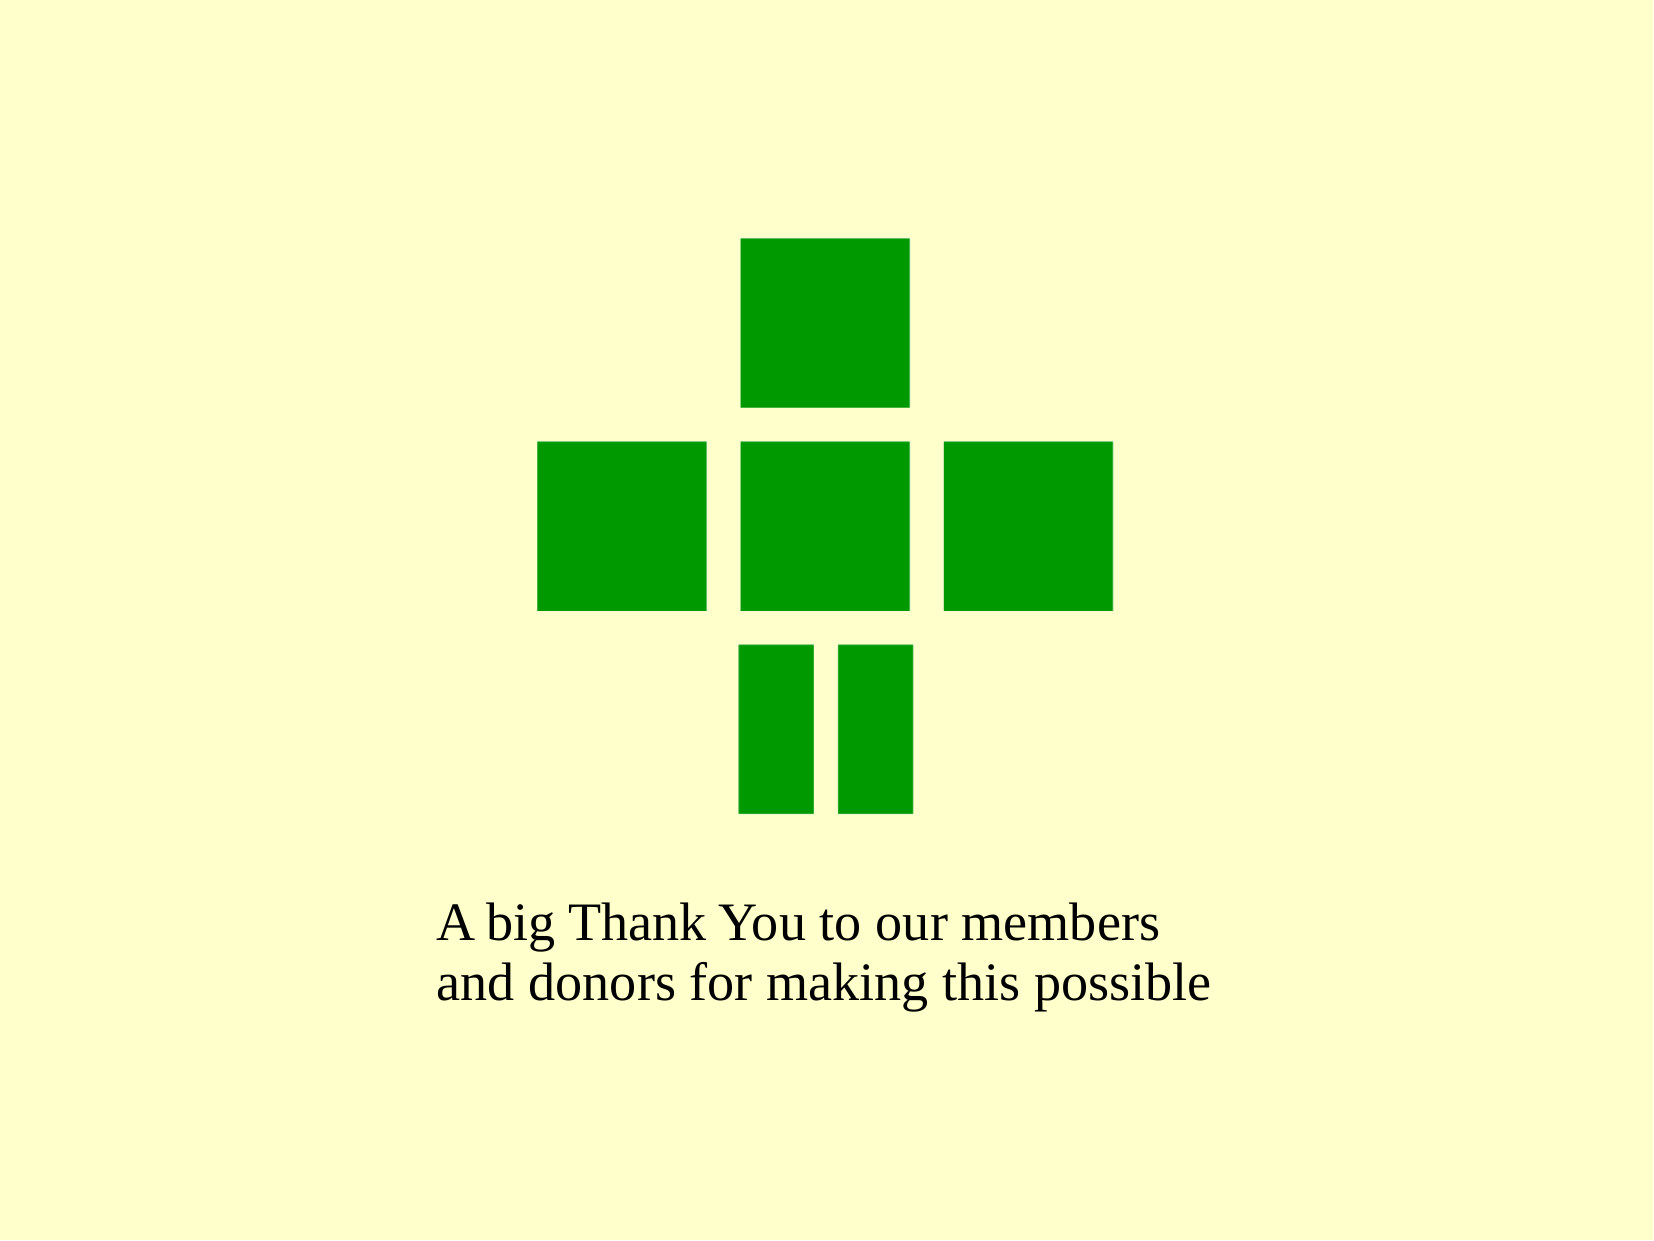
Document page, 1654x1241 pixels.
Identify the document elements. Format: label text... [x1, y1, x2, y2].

picture [504, 194, 1150, 841]
text_box A big Thank You to our members and donors for making this possible [421, 885, 1232, 1021]
